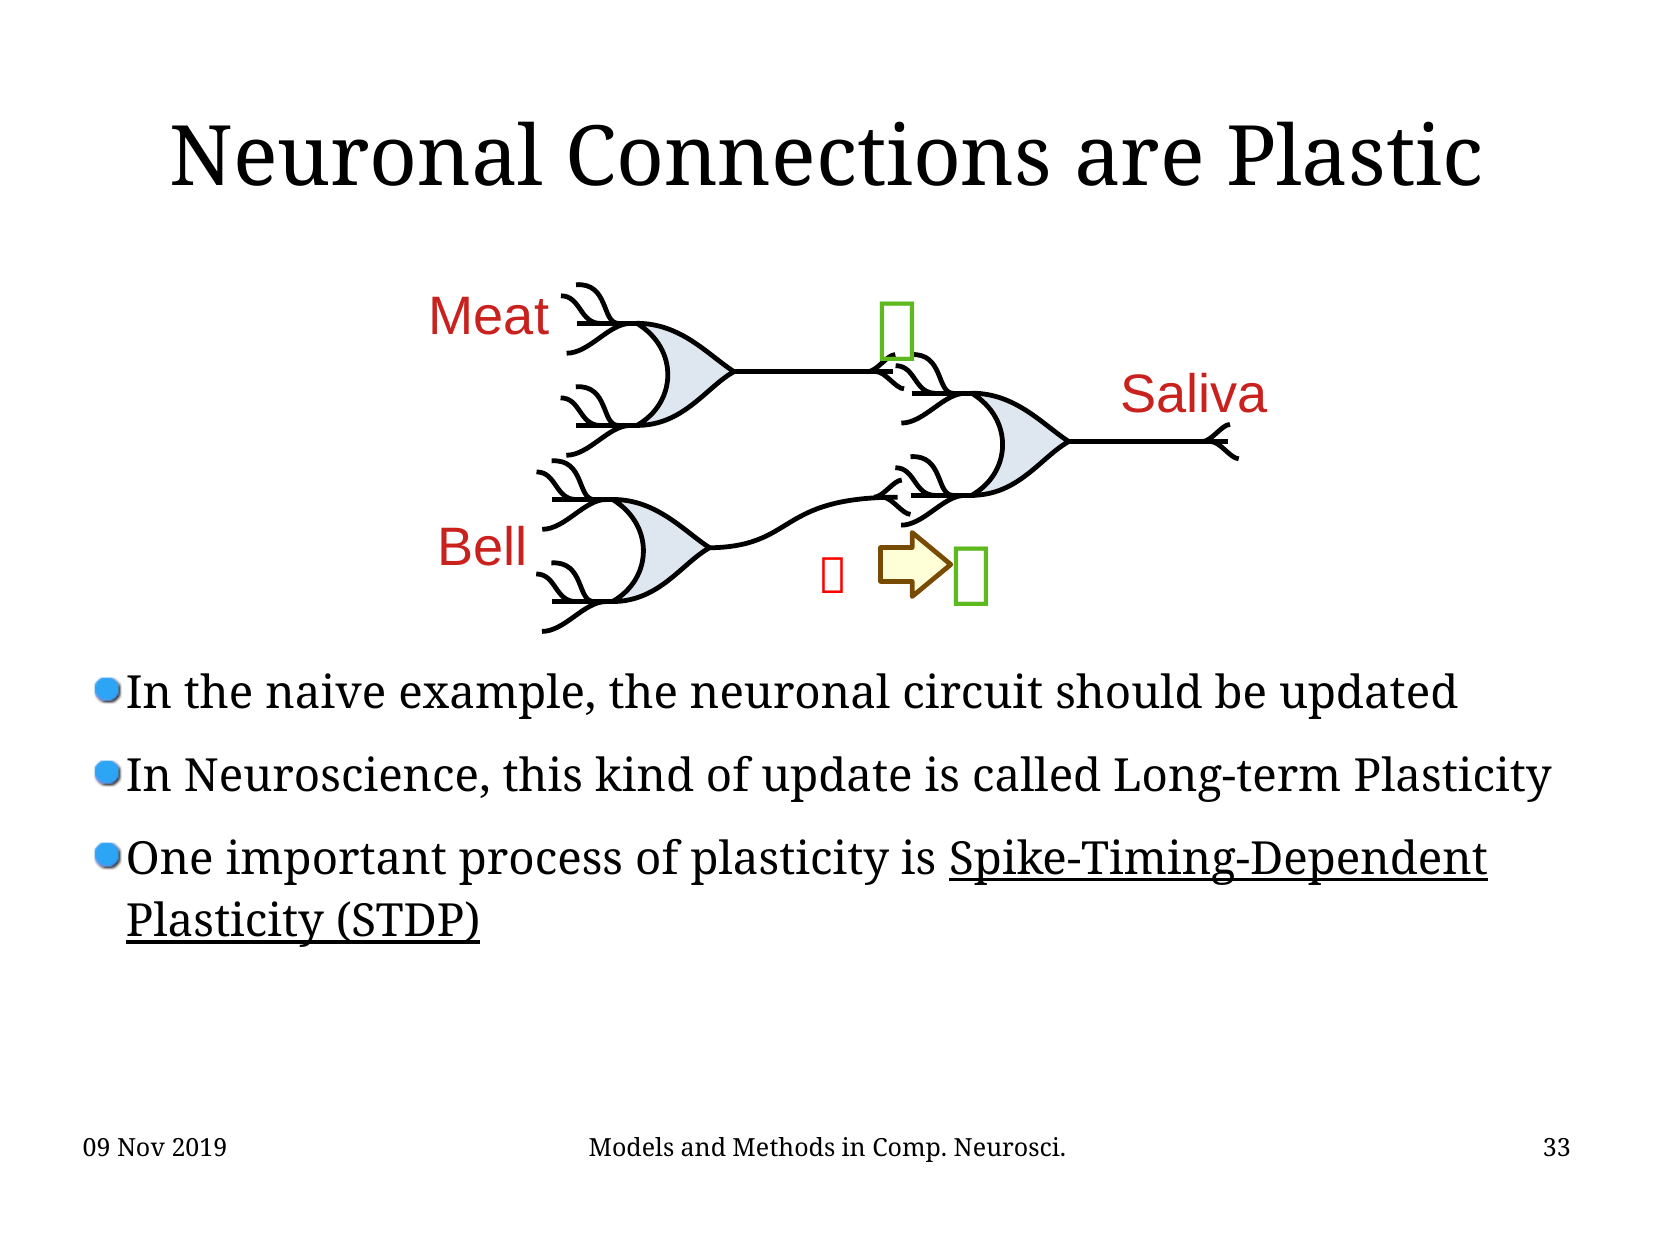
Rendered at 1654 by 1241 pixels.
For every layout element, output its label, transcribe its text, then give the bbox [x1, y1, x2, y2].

list In the naive example, the neuronal circuit should be updated In Neuroscience, this kind of update is called Long-term Plasticity One important process of plasticity is Spike-Timing-Dependent Plasticity (STDP) [82, 659, 1571, 1010]
title Neuronal Connections are Plastic [82, 49, 1571, 257]
text_box Meat [384, 277, 593, 354]
text_box  [802, 532, 887, 598]
text_box  [932, 509, 1042, 608]
text_box [616, 499, 706, 602]
text_box [975, 393, 1068, 496]
text_box  [858, 264, 968, 363]
text_box Saliva [1090, 356, 1298, 432]
text_box [640, 323, 733, 426]
text_box [880, 532, 951, 597]
text_box Bell [378, 509, 587, 585]
